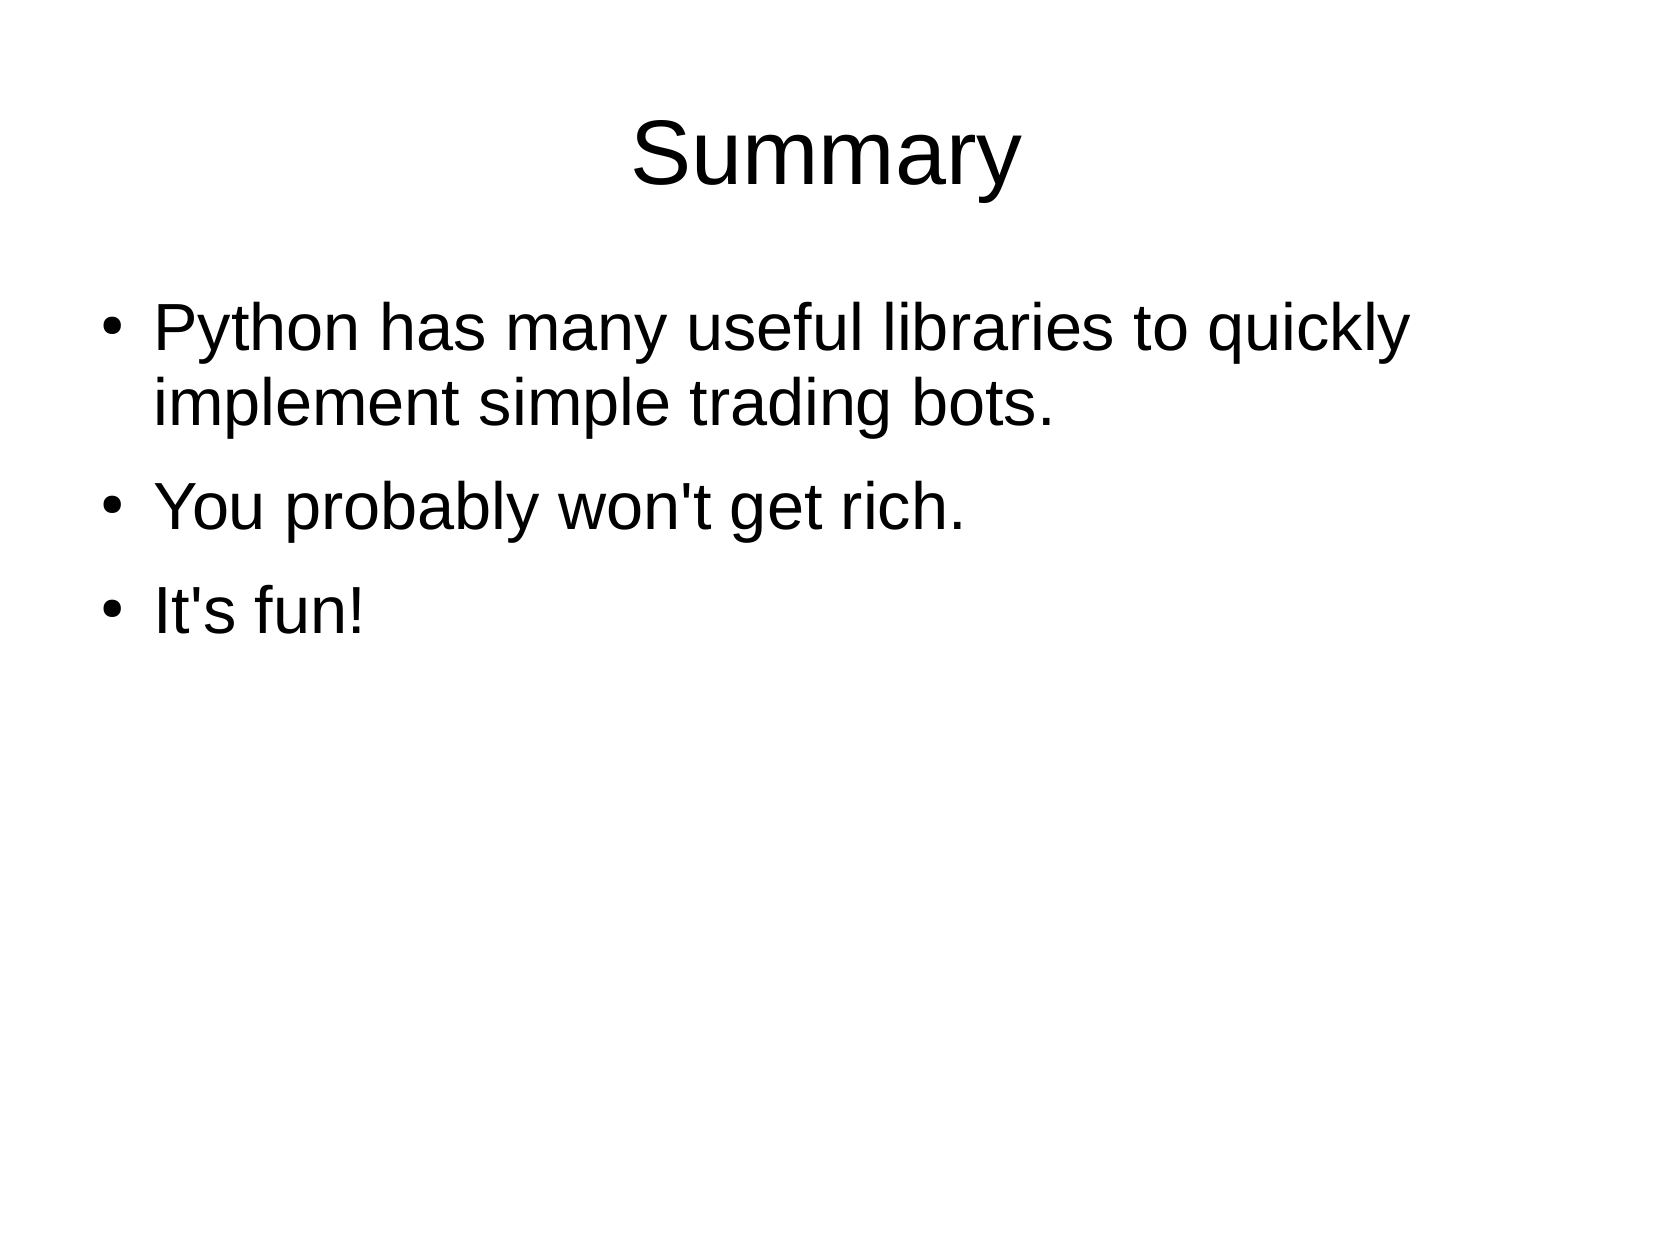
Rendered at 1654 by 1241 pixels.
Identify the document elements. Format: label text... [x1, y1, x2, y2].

list Python has many useful libraries to quickly implement simple trading bots. You probably won't get rich. It's fun! [82, 290, 1571, 1010]
title Summary [82, 49, 1571, 257]
